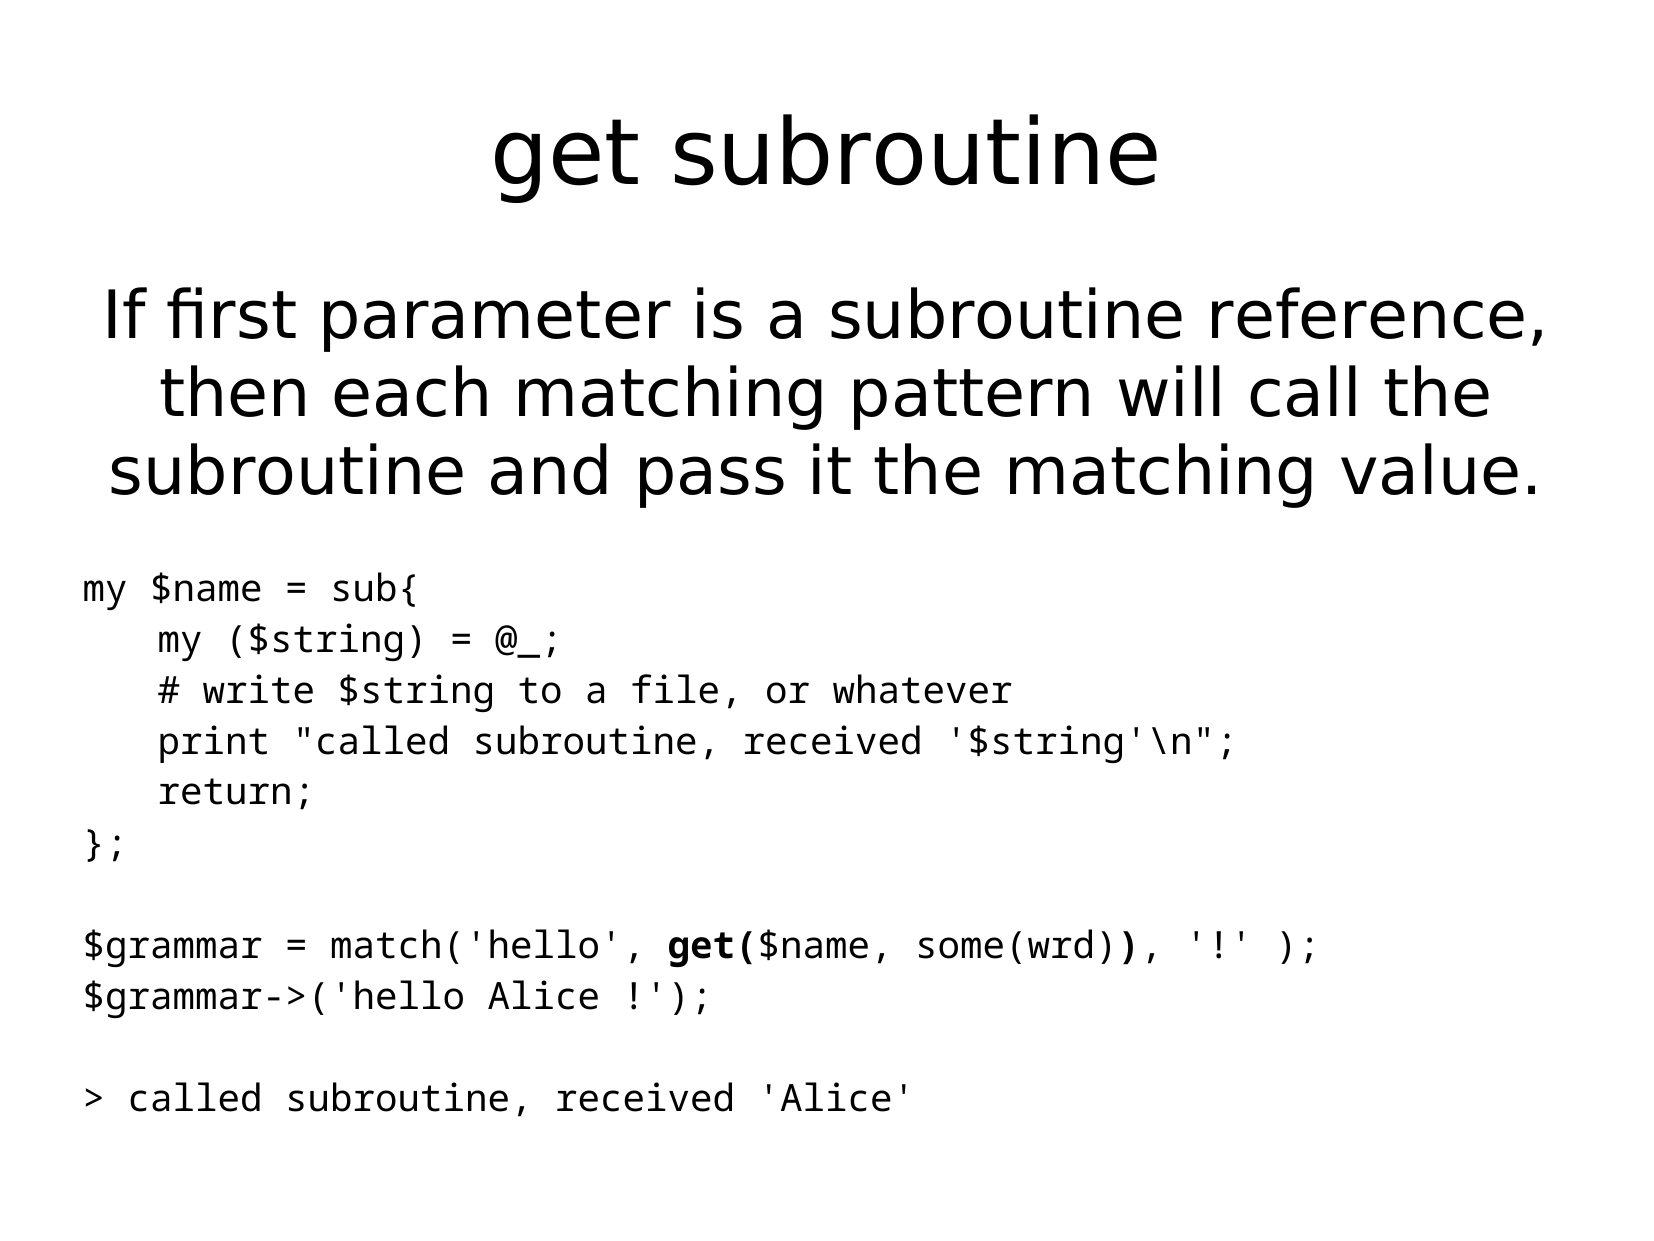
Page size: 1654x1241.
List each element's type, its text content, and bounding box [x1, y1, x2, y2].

title get subroutine [82, 49, 1571, 257]
subtitle If first parameter is a subroutine reference, then each matching pattern will call the subroutine and pass it the matching value. my $name = sub{ my ($string) = @_; # write $string to a file, or whatever print "called subroutine, received '$string'\n"; return; }; $grammar = match('hello', get($name, some(wrd)), '!' ); $grammar->('hello Alice !'); > called subroutine, received 'Alice' [82, 290, 1571, 1109]
